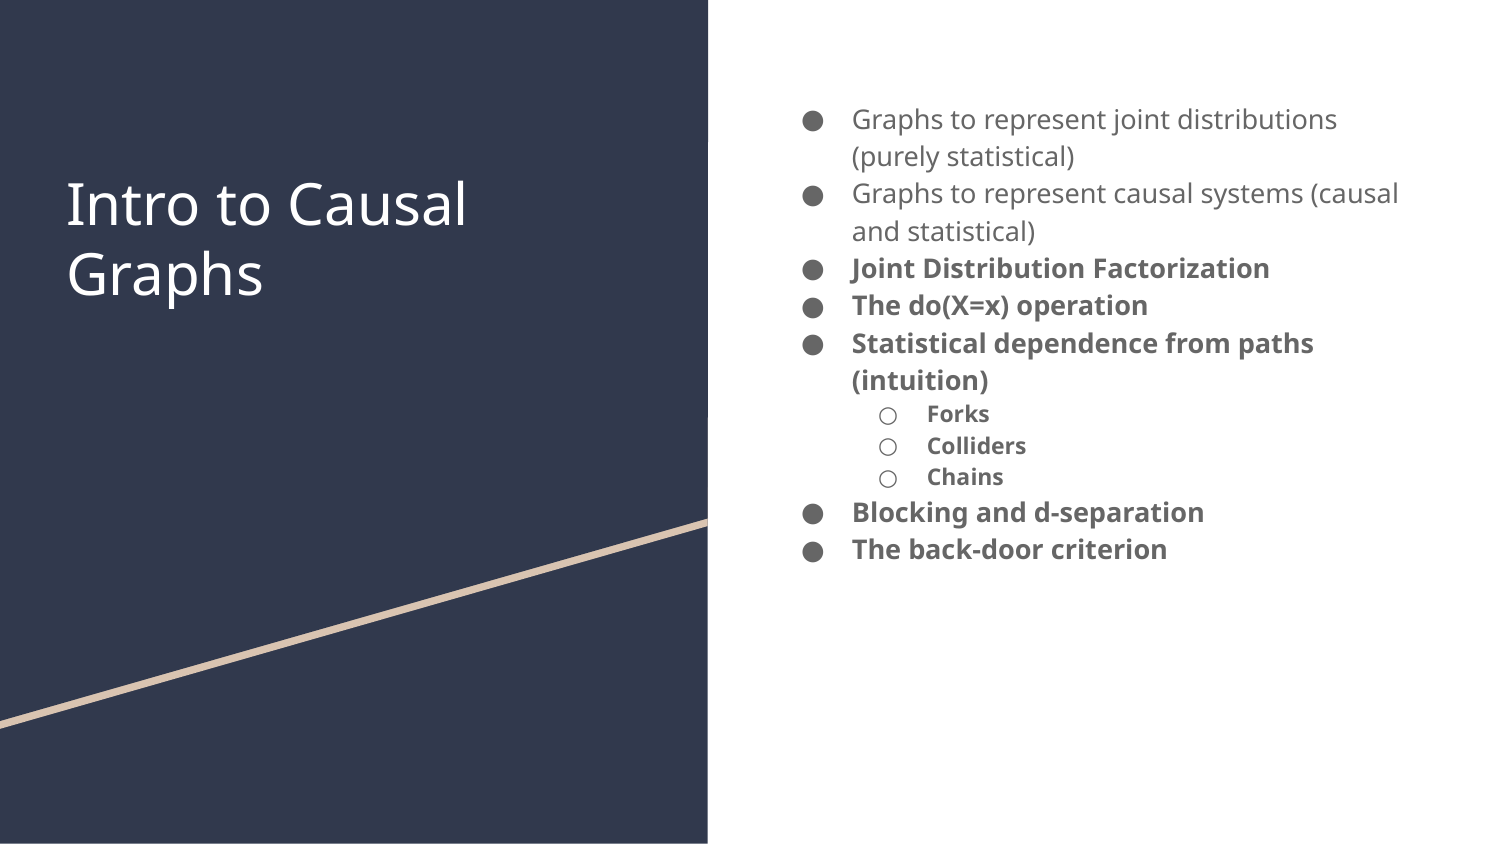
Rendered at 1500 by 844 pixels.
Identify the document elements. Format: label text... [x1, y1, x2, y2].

title Intro to Causal Graphs [51, 82, 660, 494]
list Graphs to represent joint distributions (purely statistical) Graphs to represent causal systems (causal and statistical) Joint Distribution Factorization The do(X=x) operation Statistical dependence from paths (intuition) Forks Colliders Chains Blocking and d-separation The back-door criterion [761, 82, 1446, 755]
